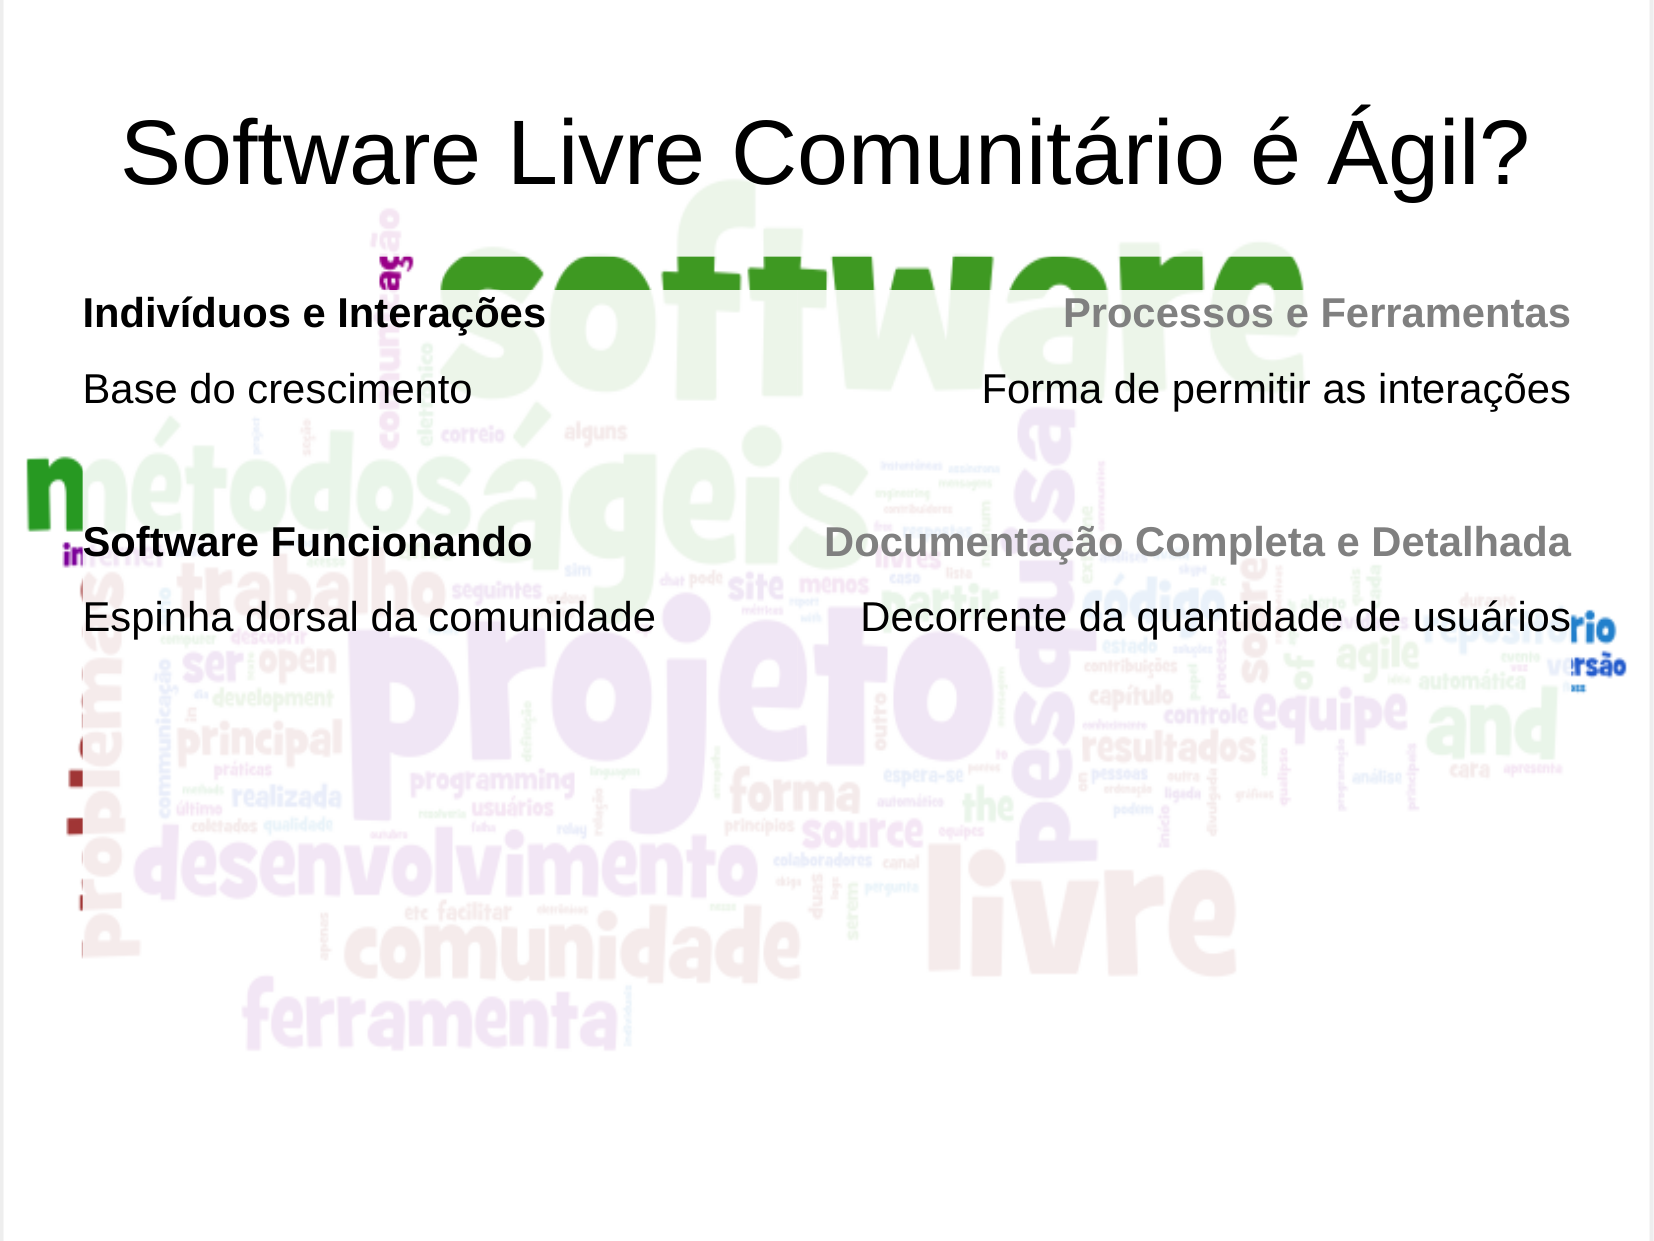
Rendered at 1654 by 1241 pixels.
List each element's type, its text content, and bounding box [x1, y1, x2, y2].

picture [0, 0, 1654, 1241]
title Software Livre Comunitário é Ágil? [82, 49, 1571, 257]
list Processos e Ferramentas Forma de permitir as interações Documentação Completa e Detalhada Decorrente da quantidade de usuários [797, 290, 1572, 1094]
list Indivíduos e Interações Base do crescimento Software Funcionando Espinha dorsal da comunidade [82, 290, 798, 1109]
